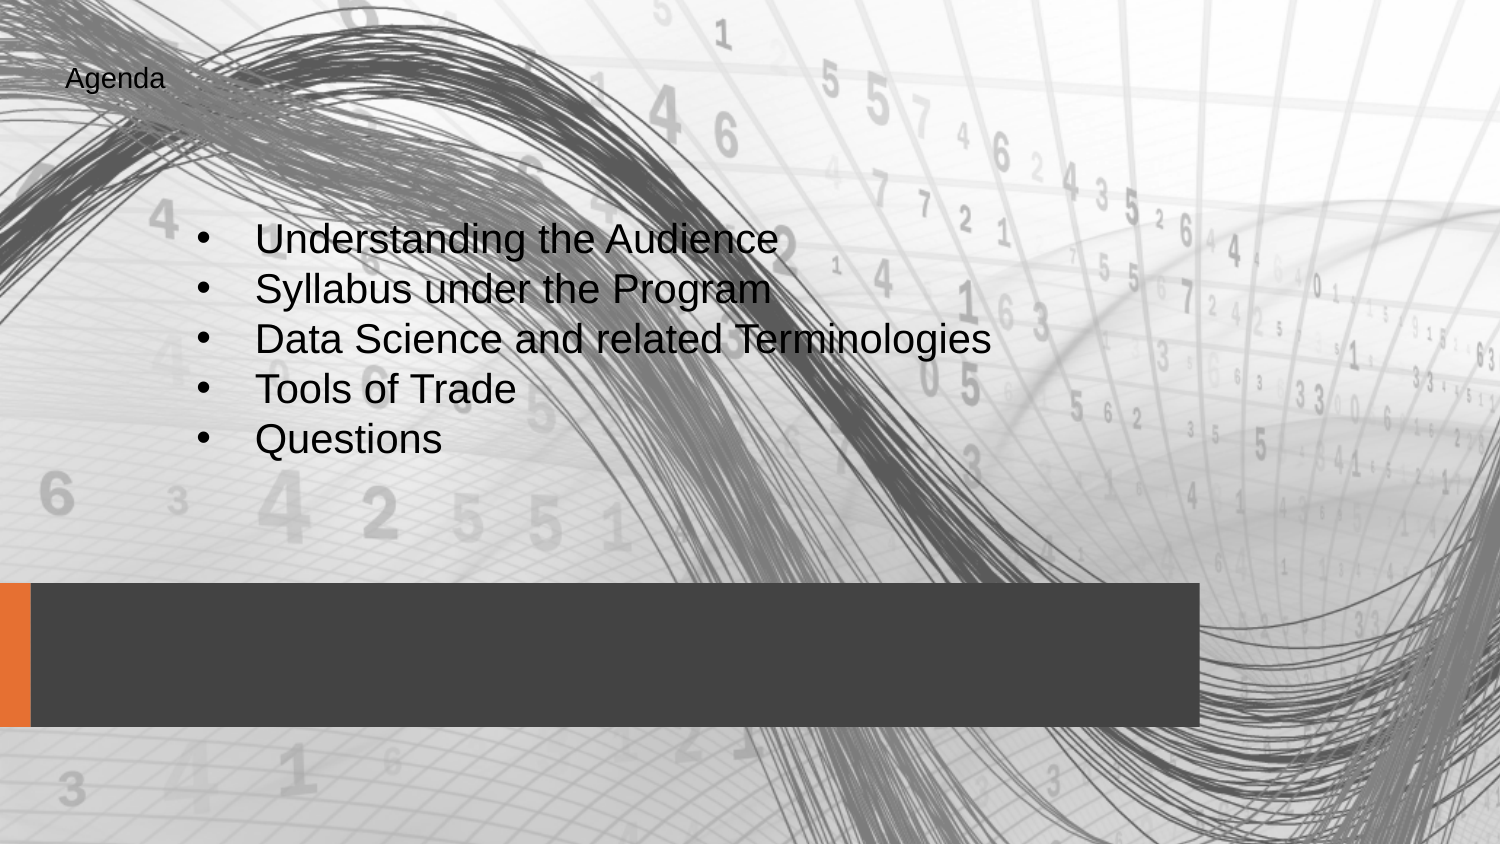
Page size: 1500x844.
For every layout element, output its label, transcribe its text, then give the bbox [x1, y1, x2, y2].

title Agenda [50, 27, 1401, 126]
list Understanding the Audience Syllabus under the Program Data Science and related Terminologies Tools of Trade Questions [164, 196, 1425, 754]
picture [0, 0, 1500, 844]
